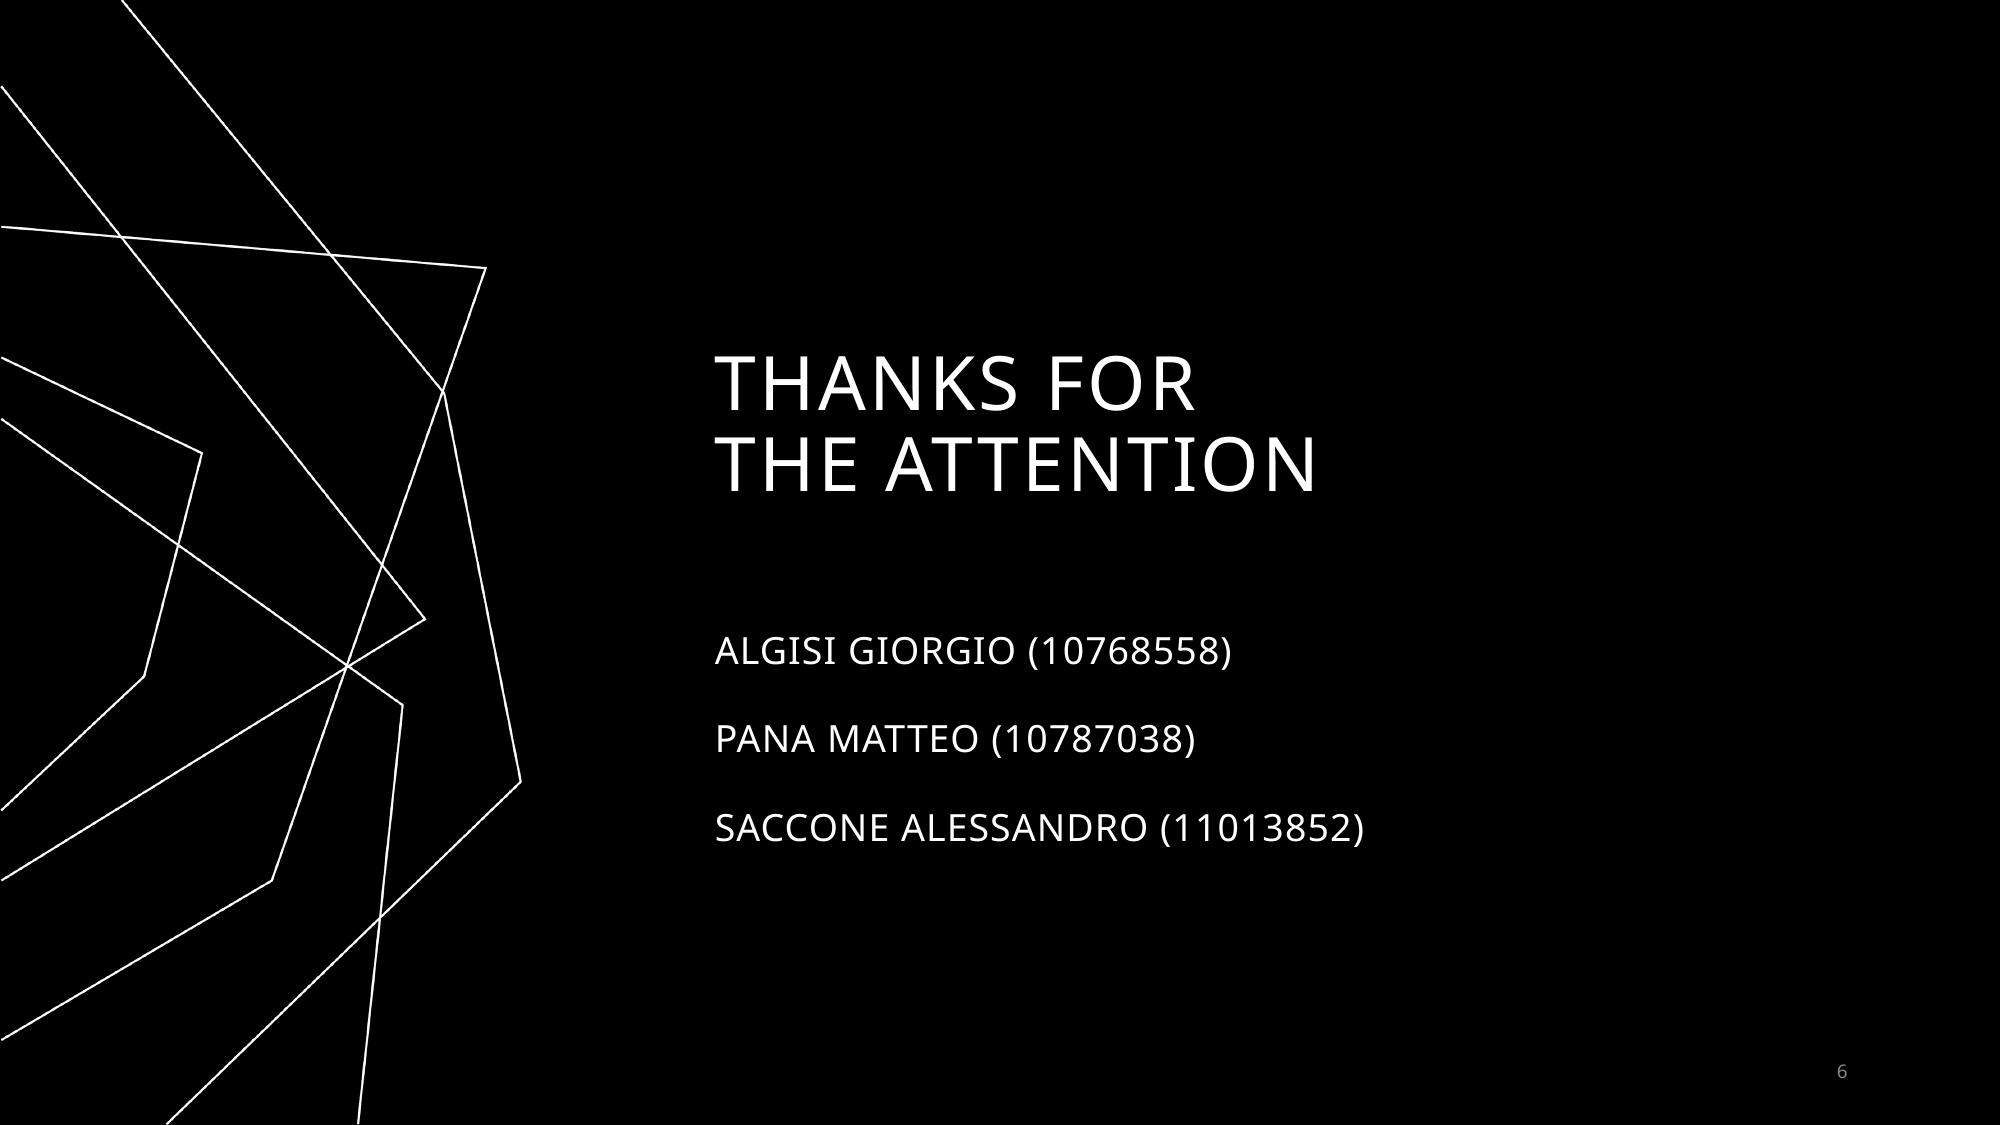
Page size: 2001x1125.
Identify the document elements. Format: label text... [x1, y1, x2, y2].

title THANKS FOR THE ATTENTION [699, 265, 1386, 516]
slide_number <number> [1571, 1042, 1863, 1103]
picture [0, 0, 522, 1125]
subtitle ALGISI GIORGIO (10768558) PANA MATTEO (10787038) SACCONE ALESSANDRO (11013852) [699, 531, 1447, 999]
